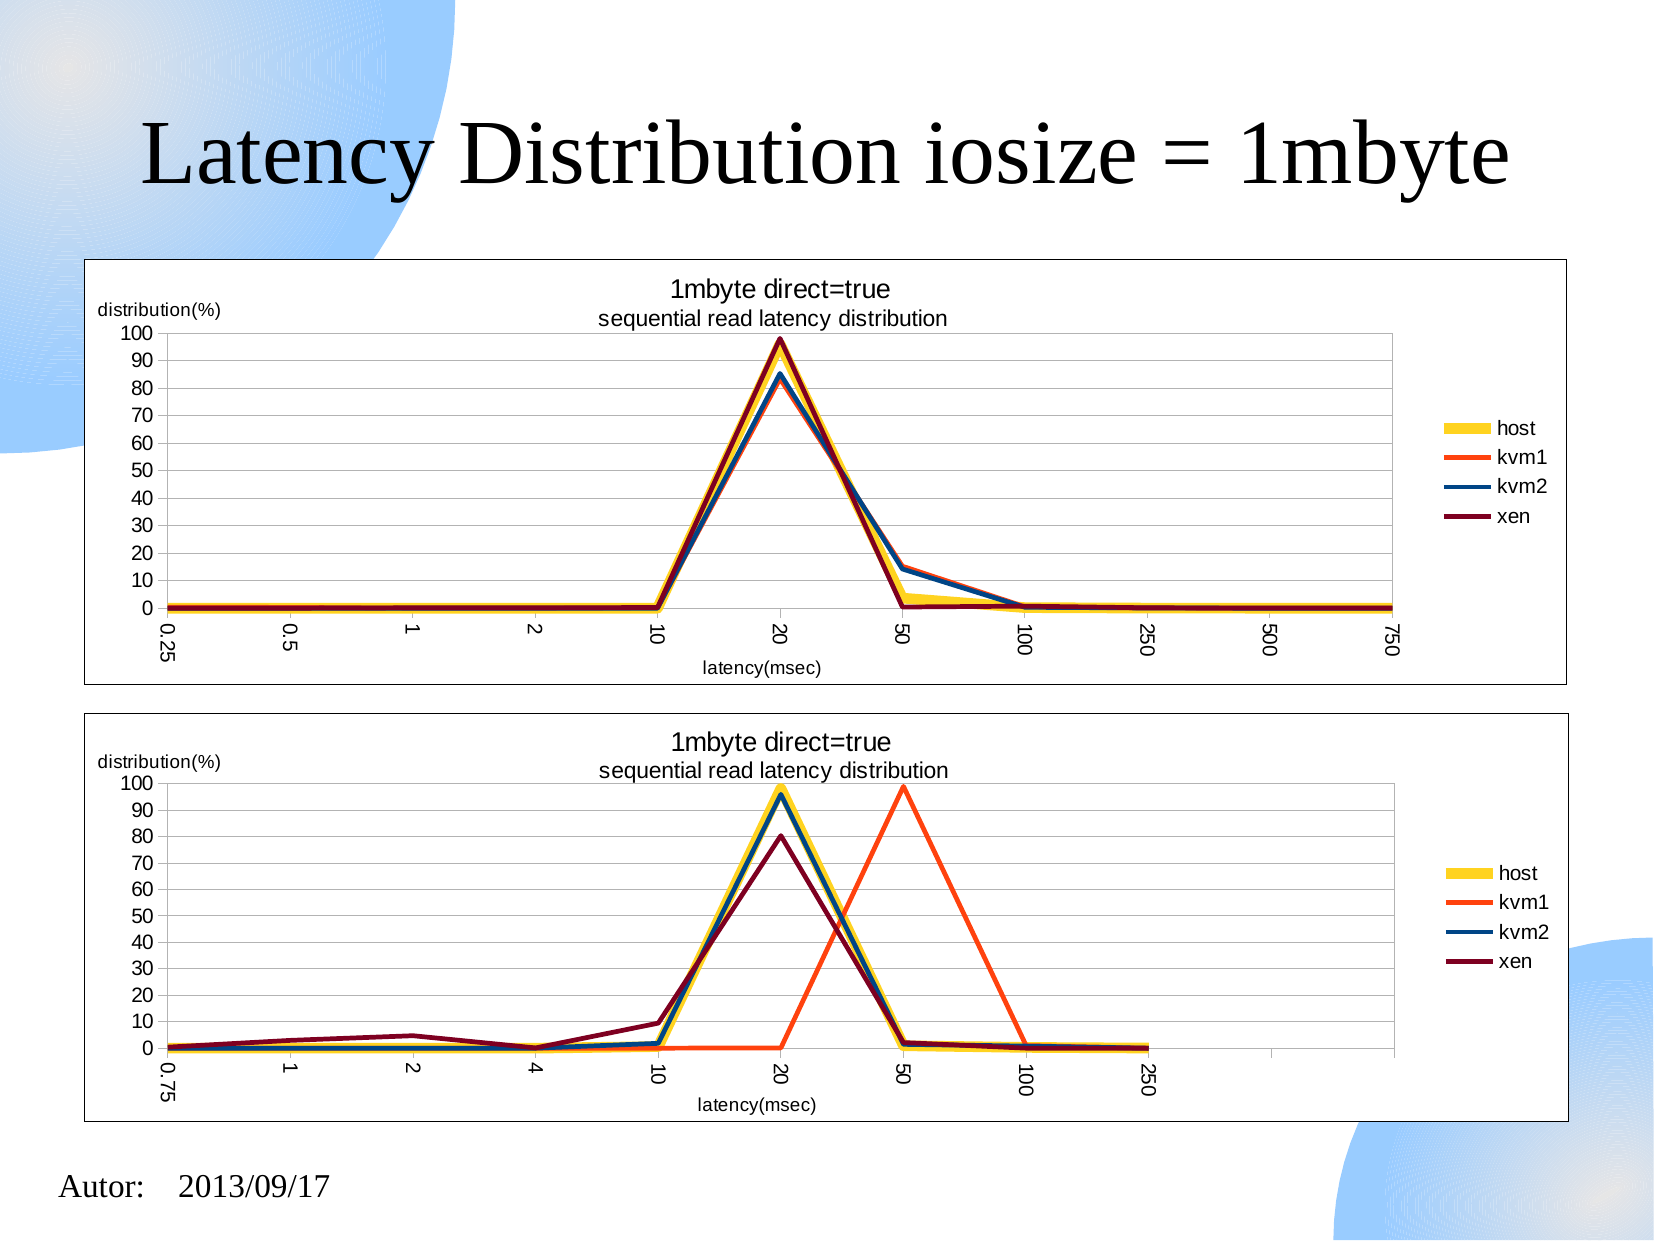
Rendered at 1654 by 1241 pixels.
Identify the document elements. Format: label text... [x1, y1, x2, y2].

title Latency Distribution iosize = 1mbyte [82, 49, 1571, 257]
chart [84, 259, 1567, 686]
chart [84, 713, 1569, 1123]
